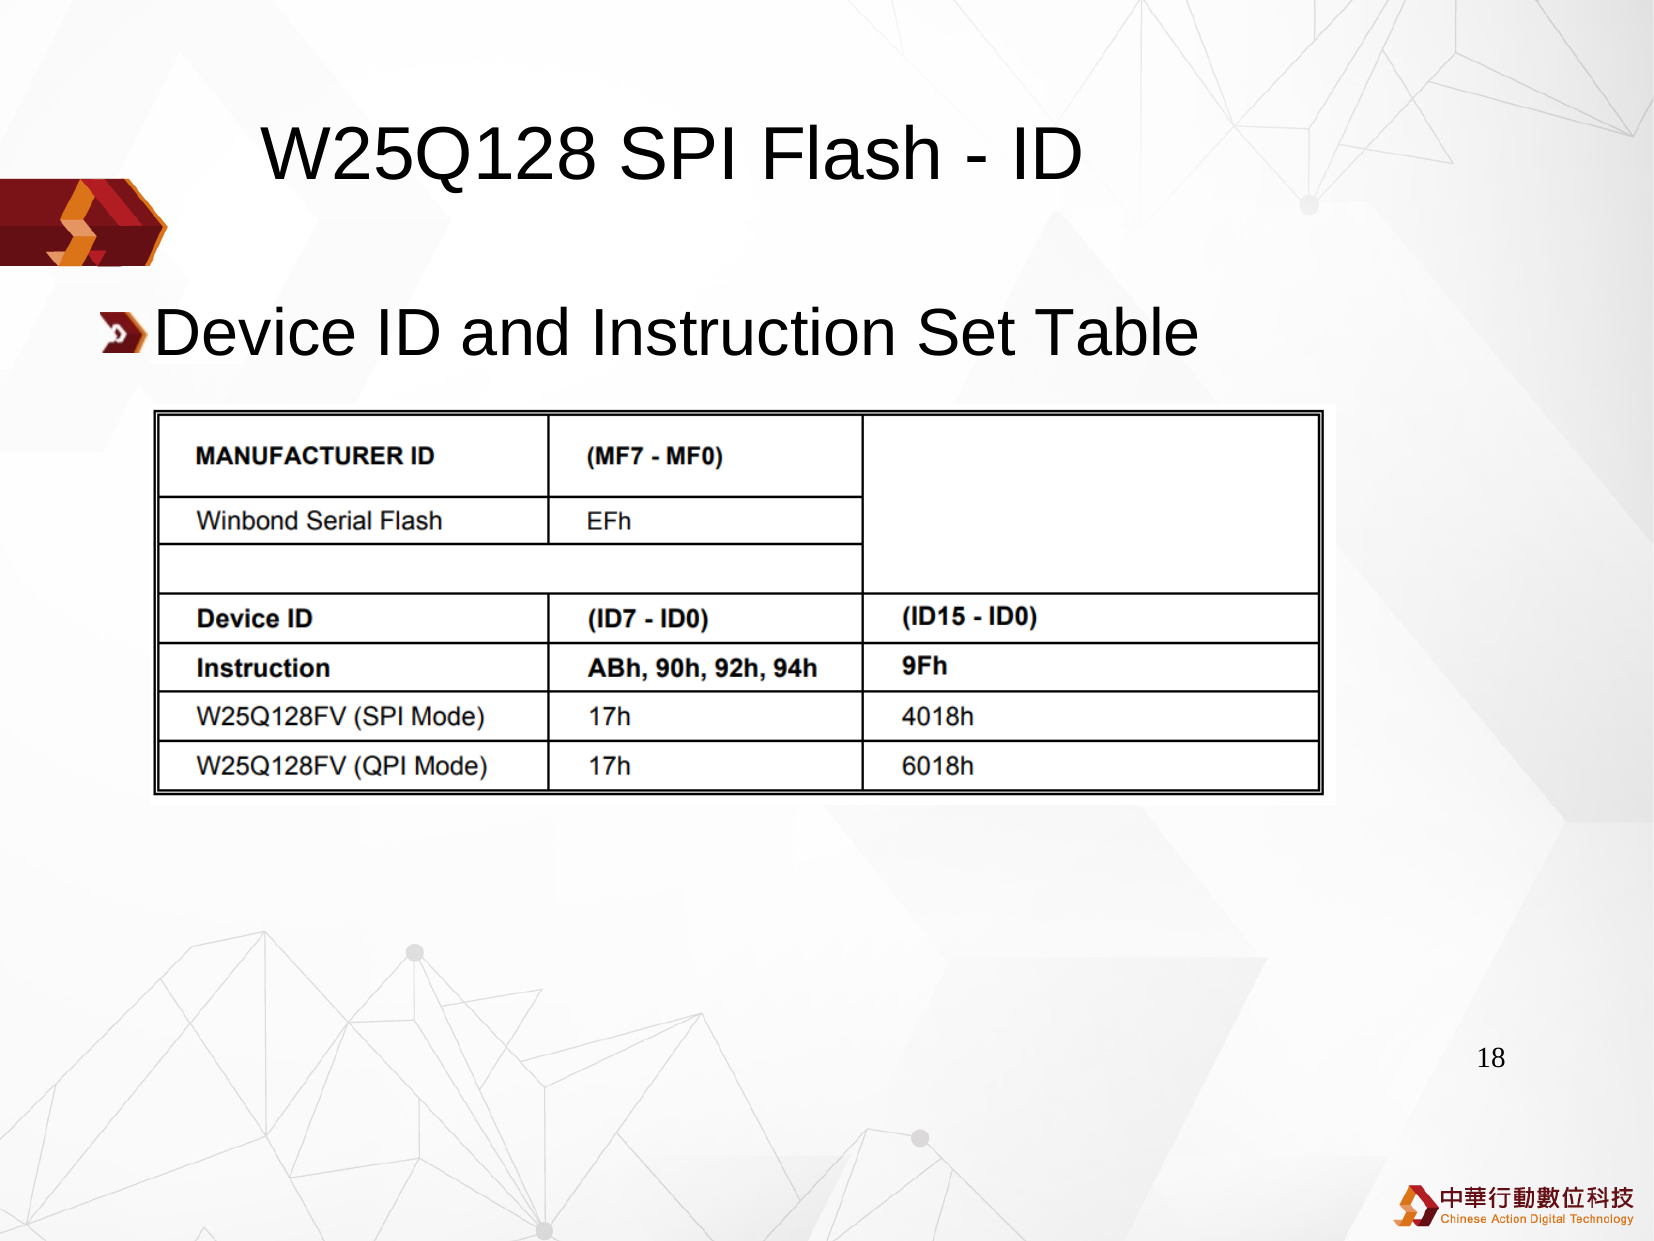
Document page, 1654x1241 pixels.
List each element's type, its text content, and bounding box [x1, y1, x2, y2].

title W25Q128 SPI Flash - ID [82, 94, 1264, 213]
list Device ID and Instruction Set Table [82, 295, 1571, 1015]
picture [0, 0, 1654, 1241]
